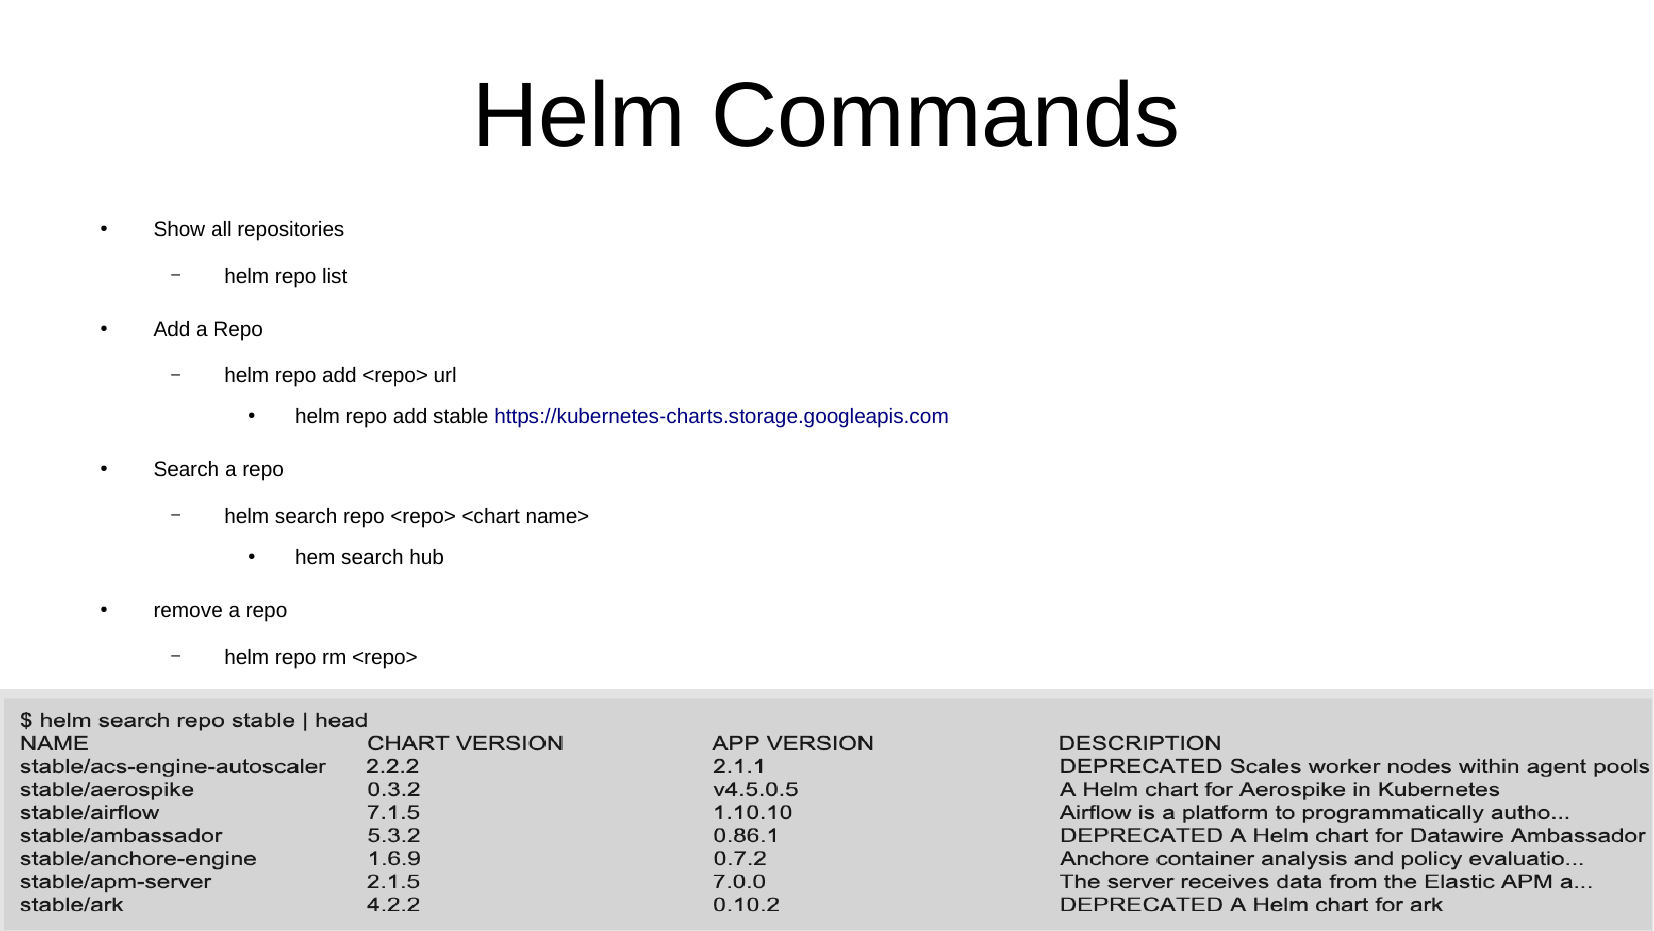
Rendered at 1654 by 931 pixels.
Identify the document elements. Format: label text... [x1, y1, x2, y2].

title Helm Commands [82, 37, 1571, 193]
picture [0, 689, 1654, 931]
list Show all repositories helm repo list Add a Repo helm repo add <repo> url helm repo add stable https://kubernetes-charts.storage.googleapis.com Search a repo helm search repo <repo> <chart name> hem search hub remove a repo helm repo rm <repo> [82, 217, 1636, 689]
